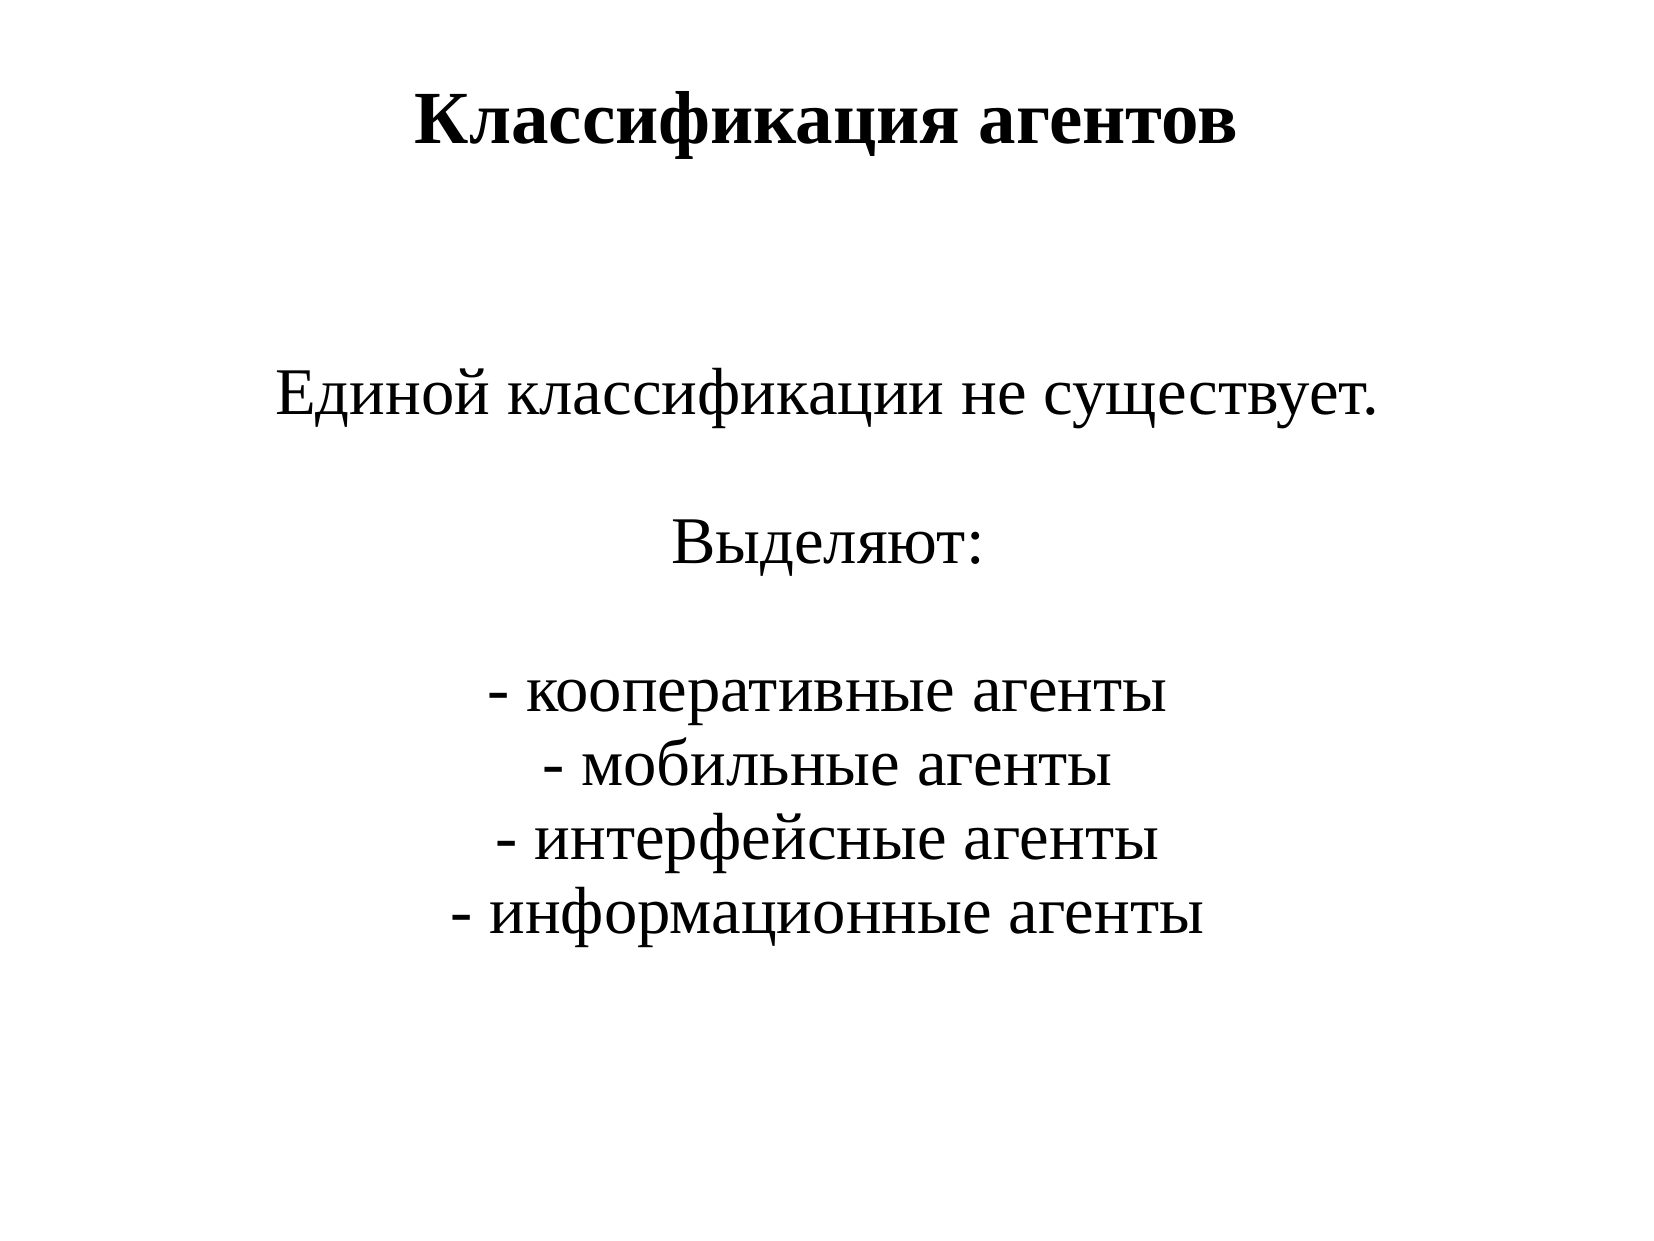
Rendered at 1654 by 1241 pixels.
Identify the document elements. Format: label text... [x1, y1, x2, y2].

title Классификация агентов [30, 27, 1624, 210]
subtitle Единой классификации не существует. Выделяют: - кооперативные агенты - мобильные агенты - интерфейсные агенты - информационные агенты [30, 236, 1626, 1215]
